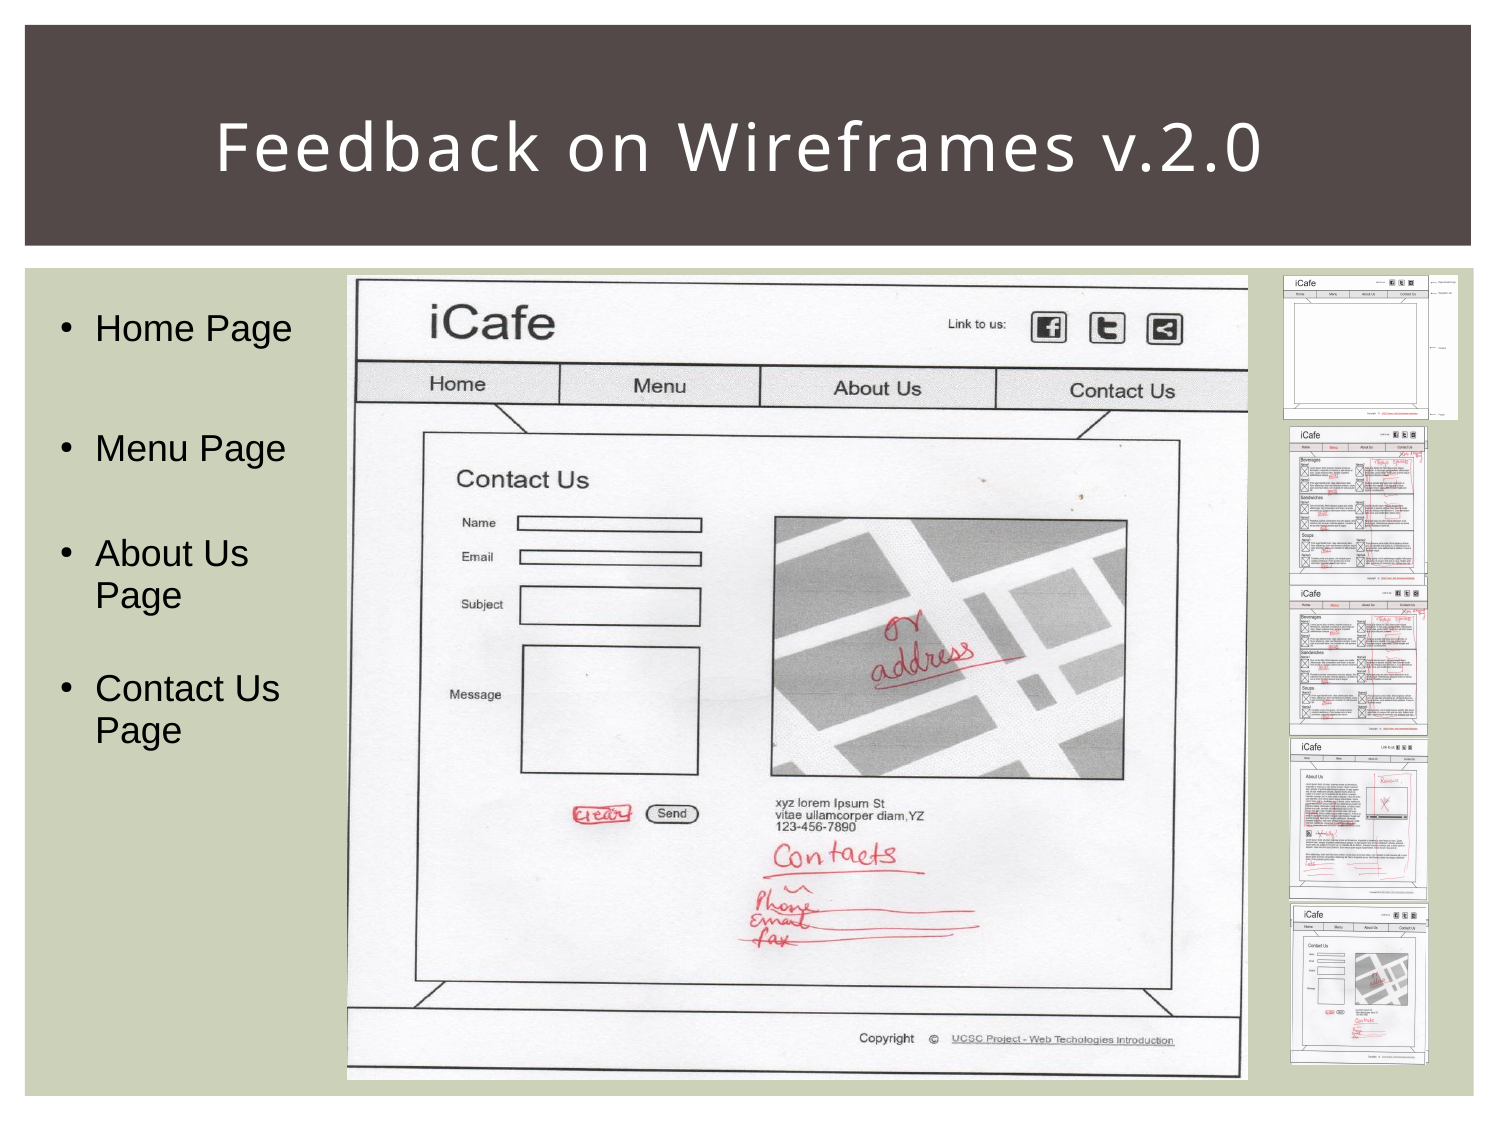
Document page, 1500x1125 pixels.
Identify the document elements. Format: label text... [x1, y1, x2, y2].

text_box About Us Page [45, 525, 316, 624]
picture [347, 275, 1248, 1081]
picture [1283, 275, 1458, 421]
text_box Menu Page [45, 420, 331, 496]
text_box Home Page [45, 299, 331, 357]
picture [1290, 903, 1429, 1066]
picture [1289, 426, 1428, 736]
text_box Contact Us Page [45, 660, 331, 759]
title Feedback on Wireframes v.2.0 [62, 58, 1438, 232]
picture [1289, 738, 1428, 901]
